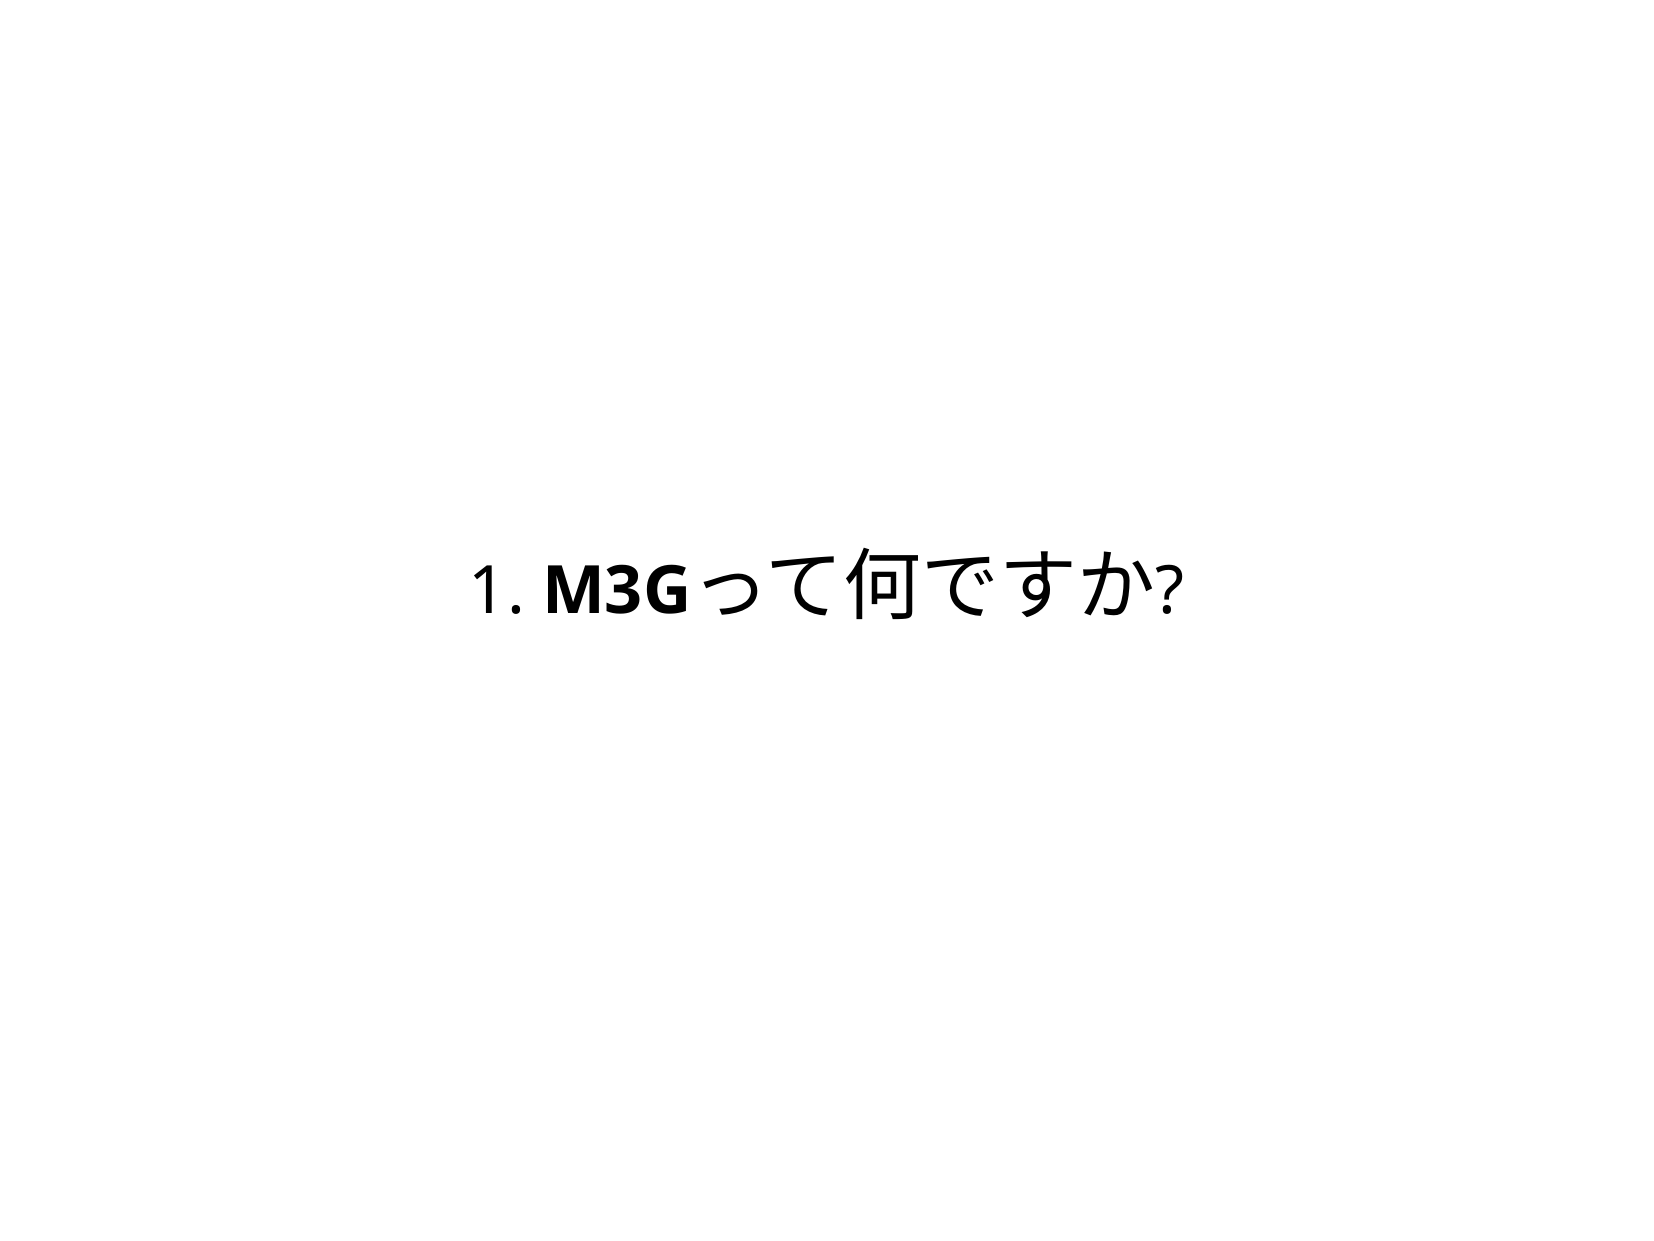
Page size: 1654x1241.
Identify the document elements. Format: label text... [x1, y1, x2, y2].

subtitle 1. M3Gって何ですか? [82, 34, 1571, 1124]
